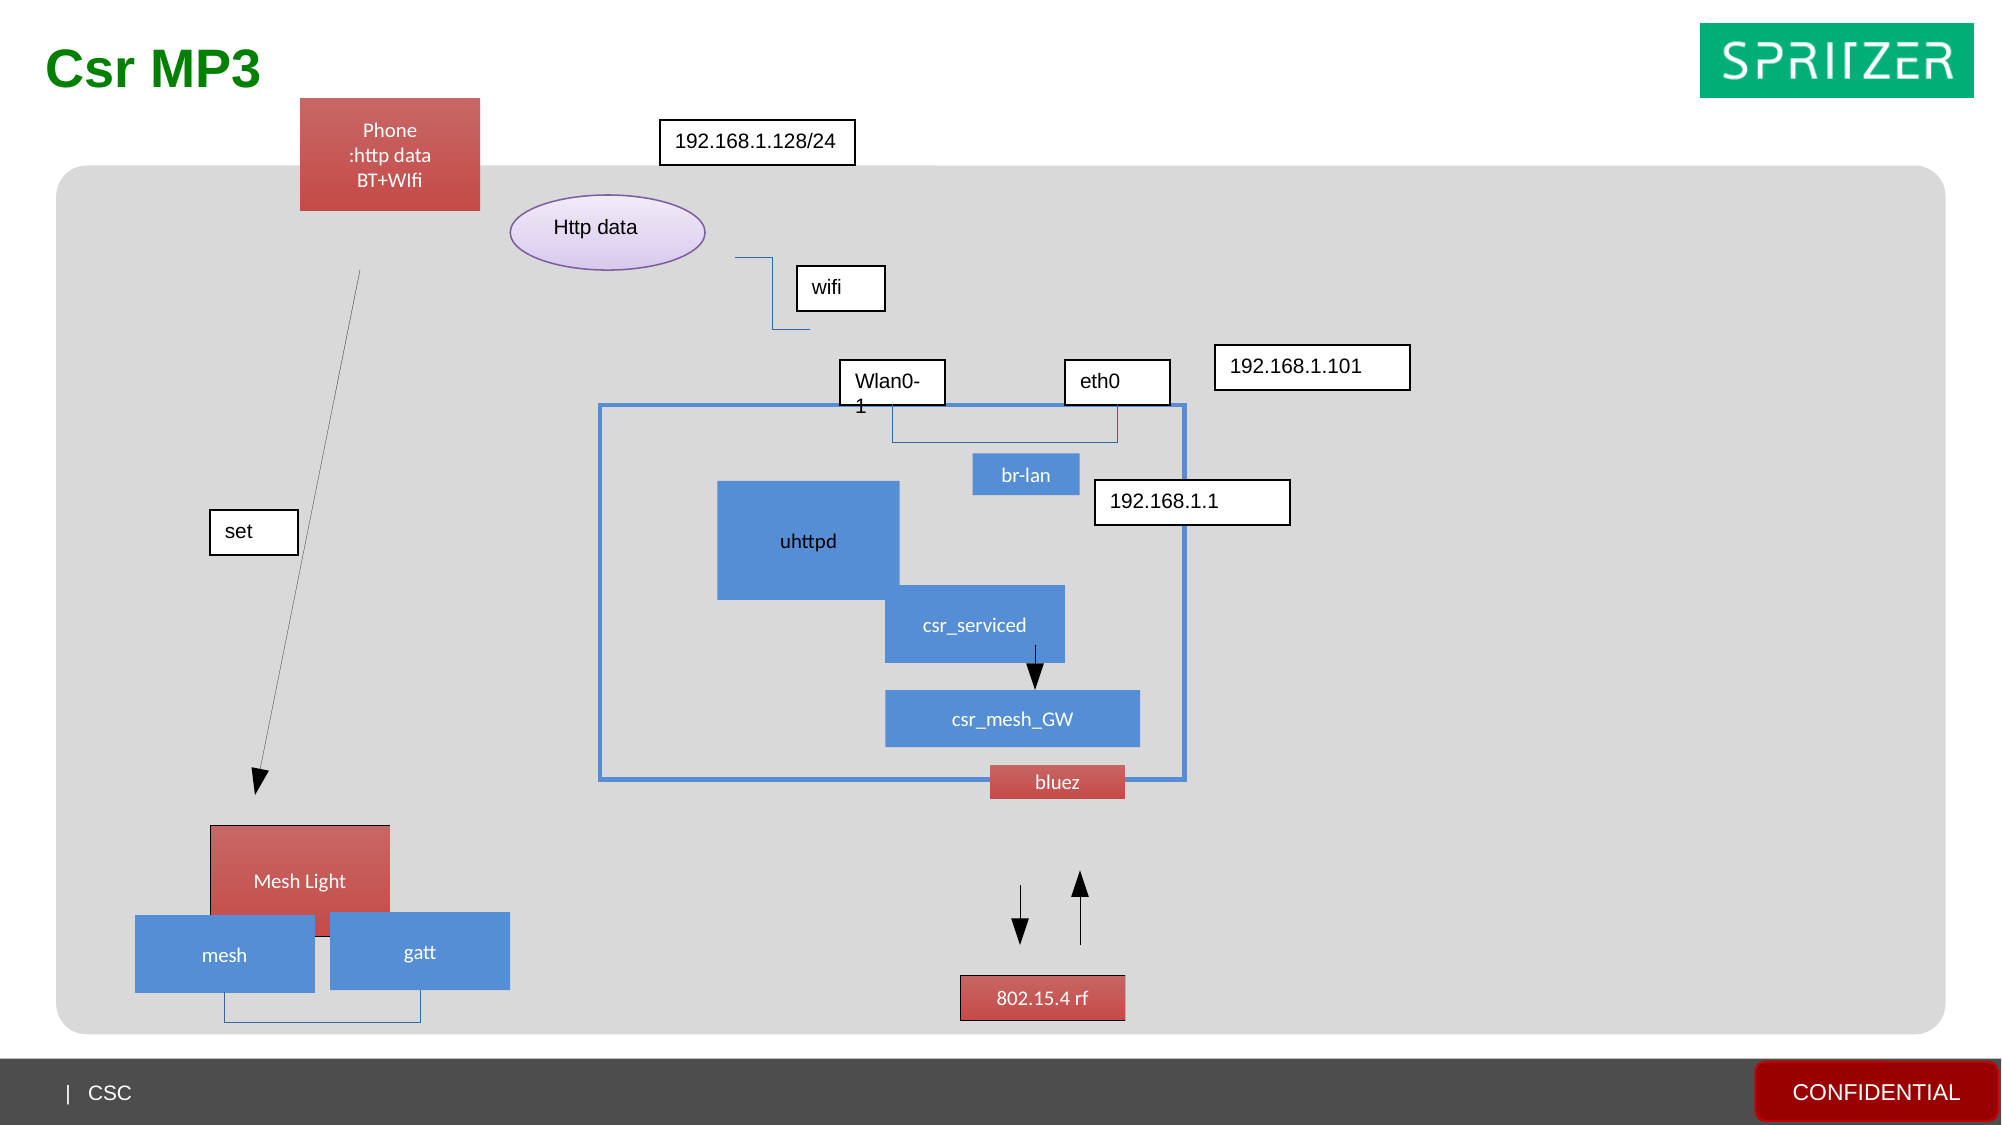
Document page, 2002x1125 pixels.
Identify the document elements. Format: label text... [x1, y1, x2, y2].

text_box Wlan0-1 [840, 360, 946, 405]
text_box set [210, 510, 298, 555]
text_box wifi [797, 265, 886, 311]
text_box gatt [330, 912, 511, 991]
text_box uhttpd [717, 480, 900, 600]
text_box eth0 [1065, 360, 1171, 405]
text_box bluez [990, 765, 1125, 799]
text_box csr_mesh_GW [885, 690, 1141, 748]
text_box 192.168.1.1 [1095, 479, 1290, 526]
text_box 192.168.1.101 [1215, 345, 1410, 390]
text_box 192.168.1.128/24 [660, 120, 855, 165]
text_box csr_serviced [885, 585, 1065, 663]
text_box 802.15.4 rf [960, 975, 1126, 1021]
text_box Phone :http data BT+WIfi [300, 98, 481, 211]
picture [1700, 23, 1974, 98]
text_box Http data [510, 195, 706, 271]
text_box mesh [135, 915, 315, 993]
text_box Mesh Light [210, 825, 391, 937]
text_box Csr MP3 [45, 27, 1954, 99]
text_box br-lan [972, 453, 1080, 496]
